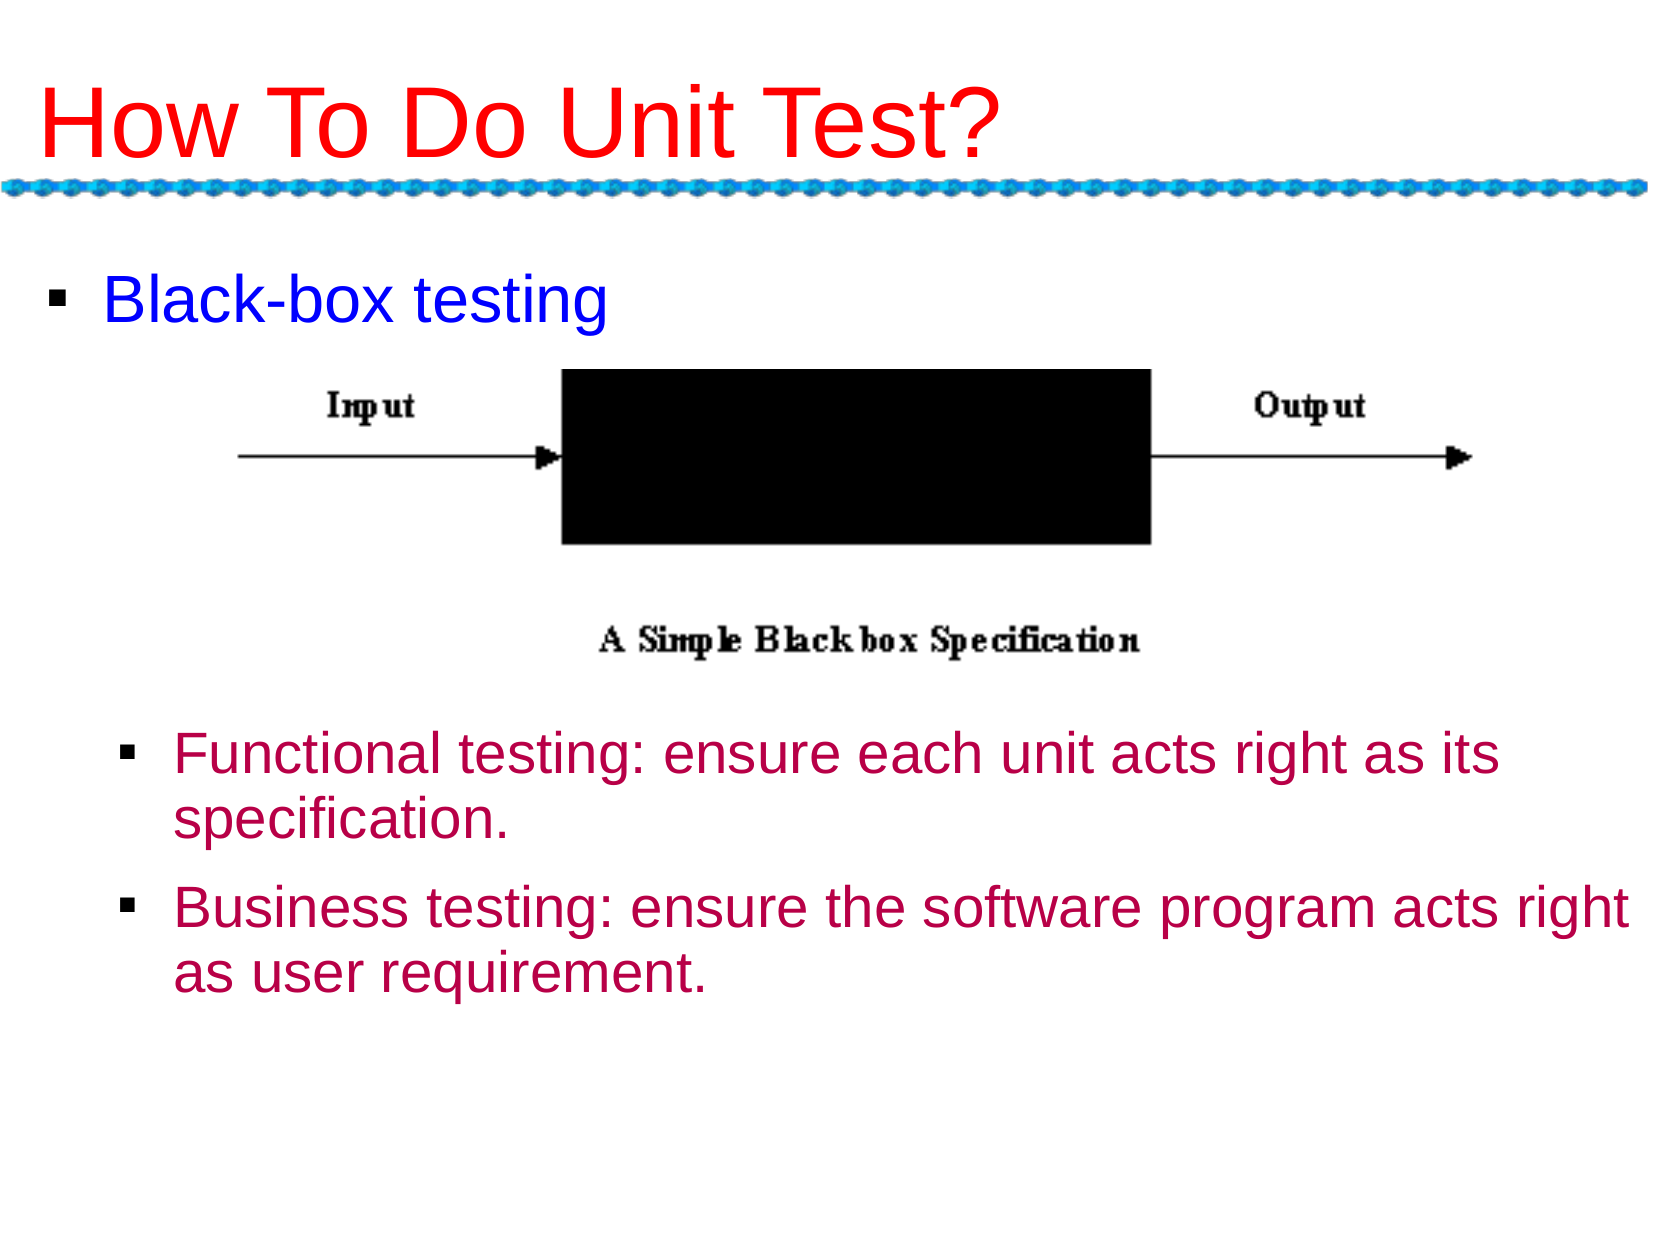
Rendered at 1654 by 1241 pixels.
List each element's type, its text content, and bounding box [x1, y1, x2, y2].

list Black-box testing Functional testing: ensure each unit acts right as its specification. Business testing: ensure the software program acts right as user requirement. [31, 262, 1645, 1163]
picture [0, 178, 37, 199]
text_box [236, 369, 1499, 699]
title How To Do Unit Test? [37, 37, 1651, 207]
